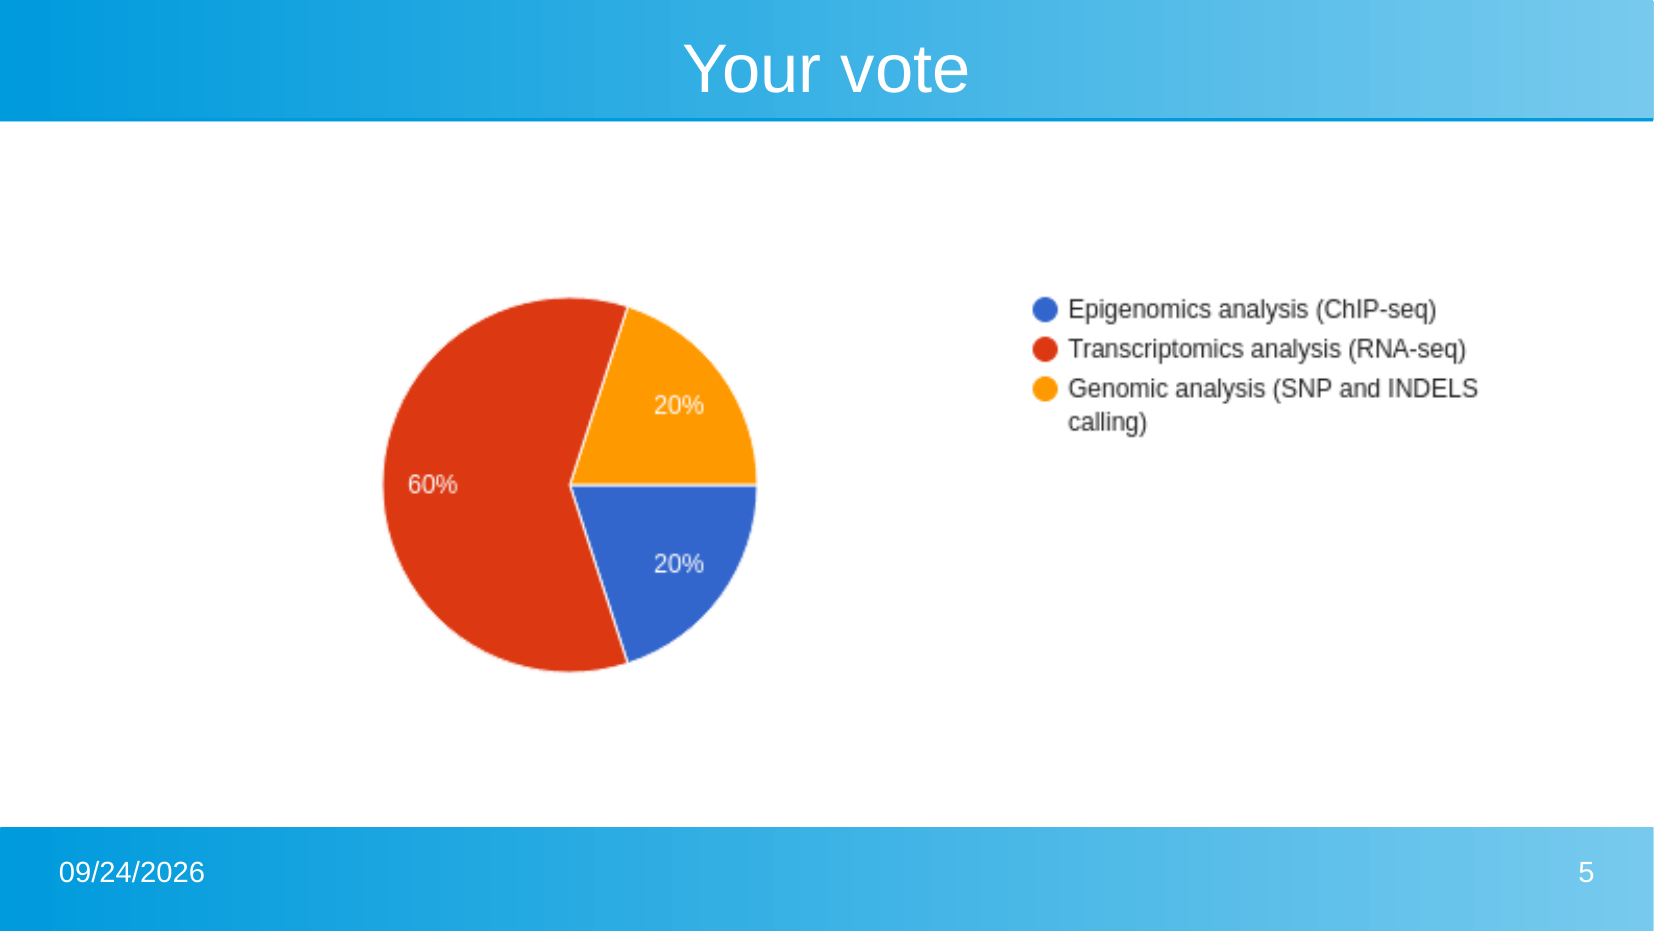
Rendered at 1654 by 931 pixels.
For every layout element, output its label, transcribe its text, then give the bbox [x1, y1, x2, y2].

picture [291, 187, 1517, 713]
title Your vote [59, 29, 1595, 108]
